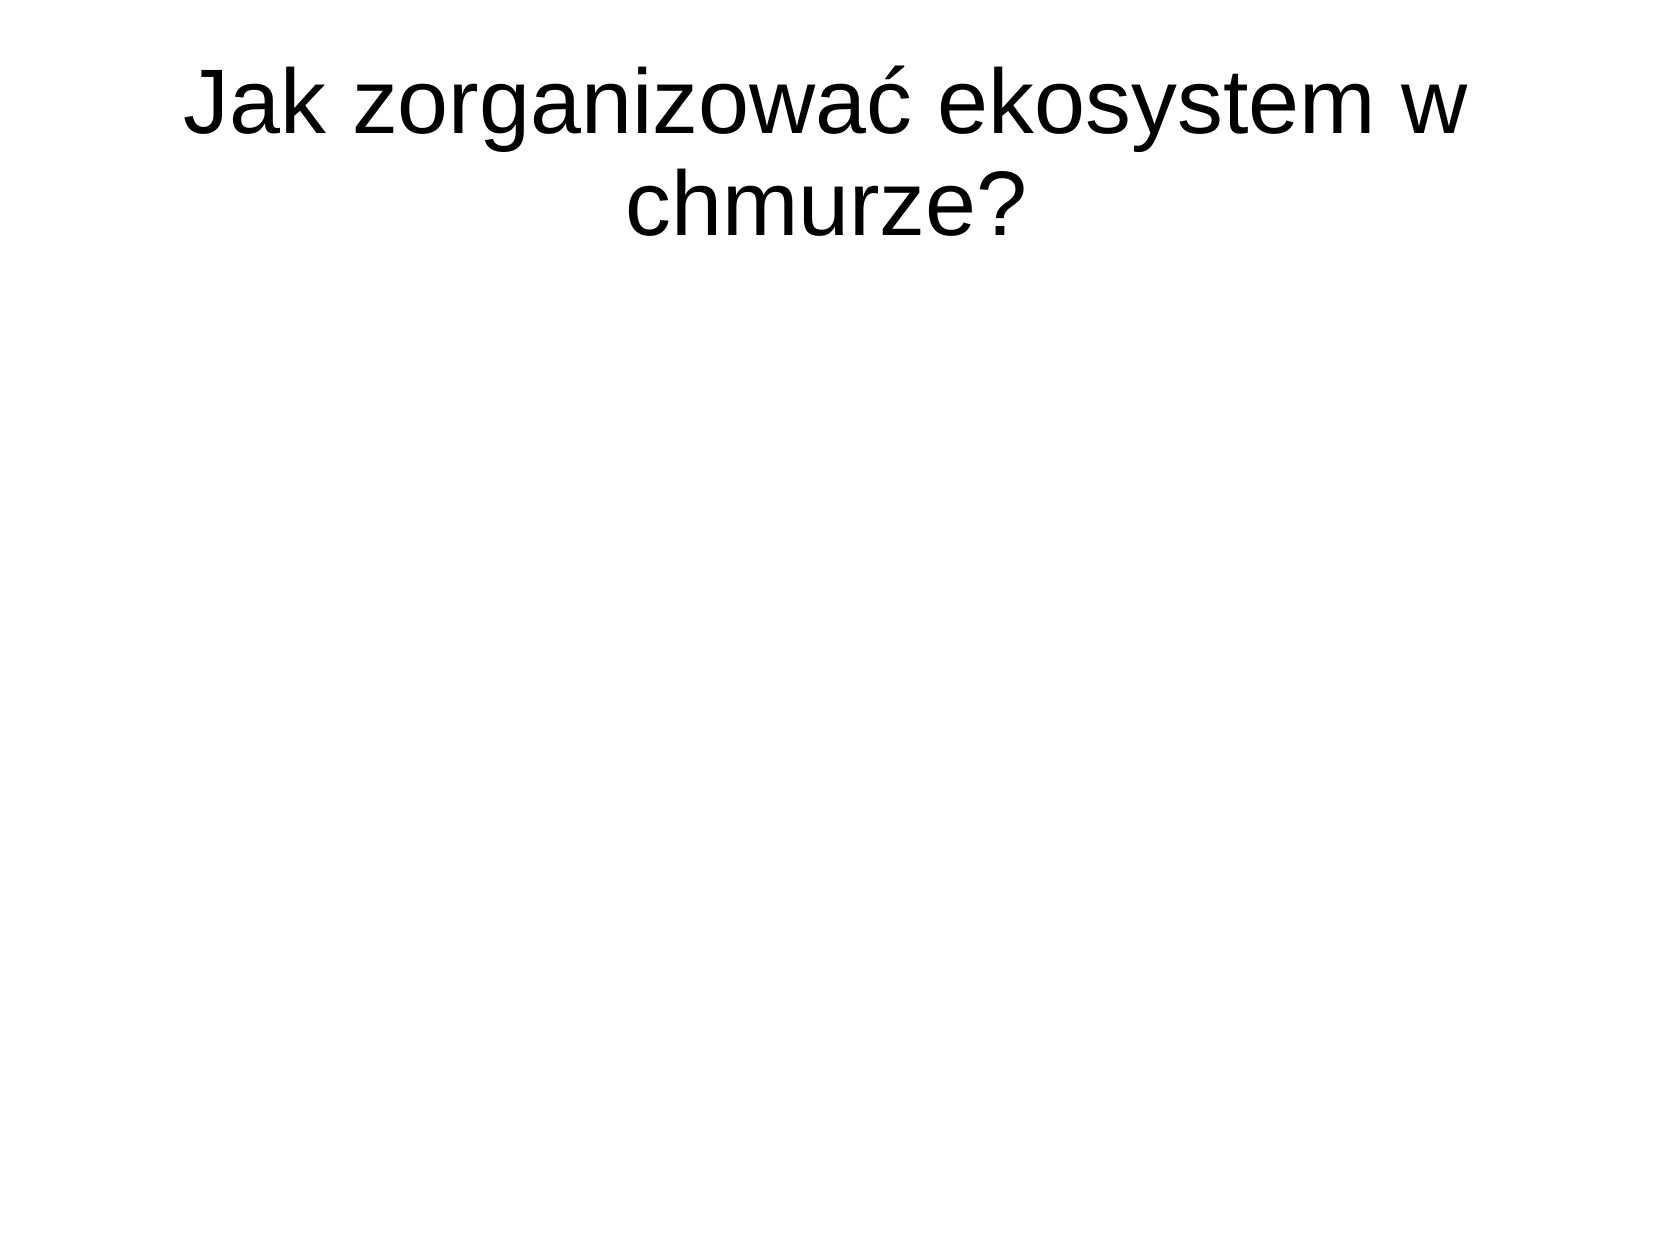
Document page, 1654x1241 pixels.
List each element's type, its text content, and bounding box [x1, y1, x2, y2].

title Jak zorganizować ekosystem w chmurze? [82, 49, 1571, 257]
